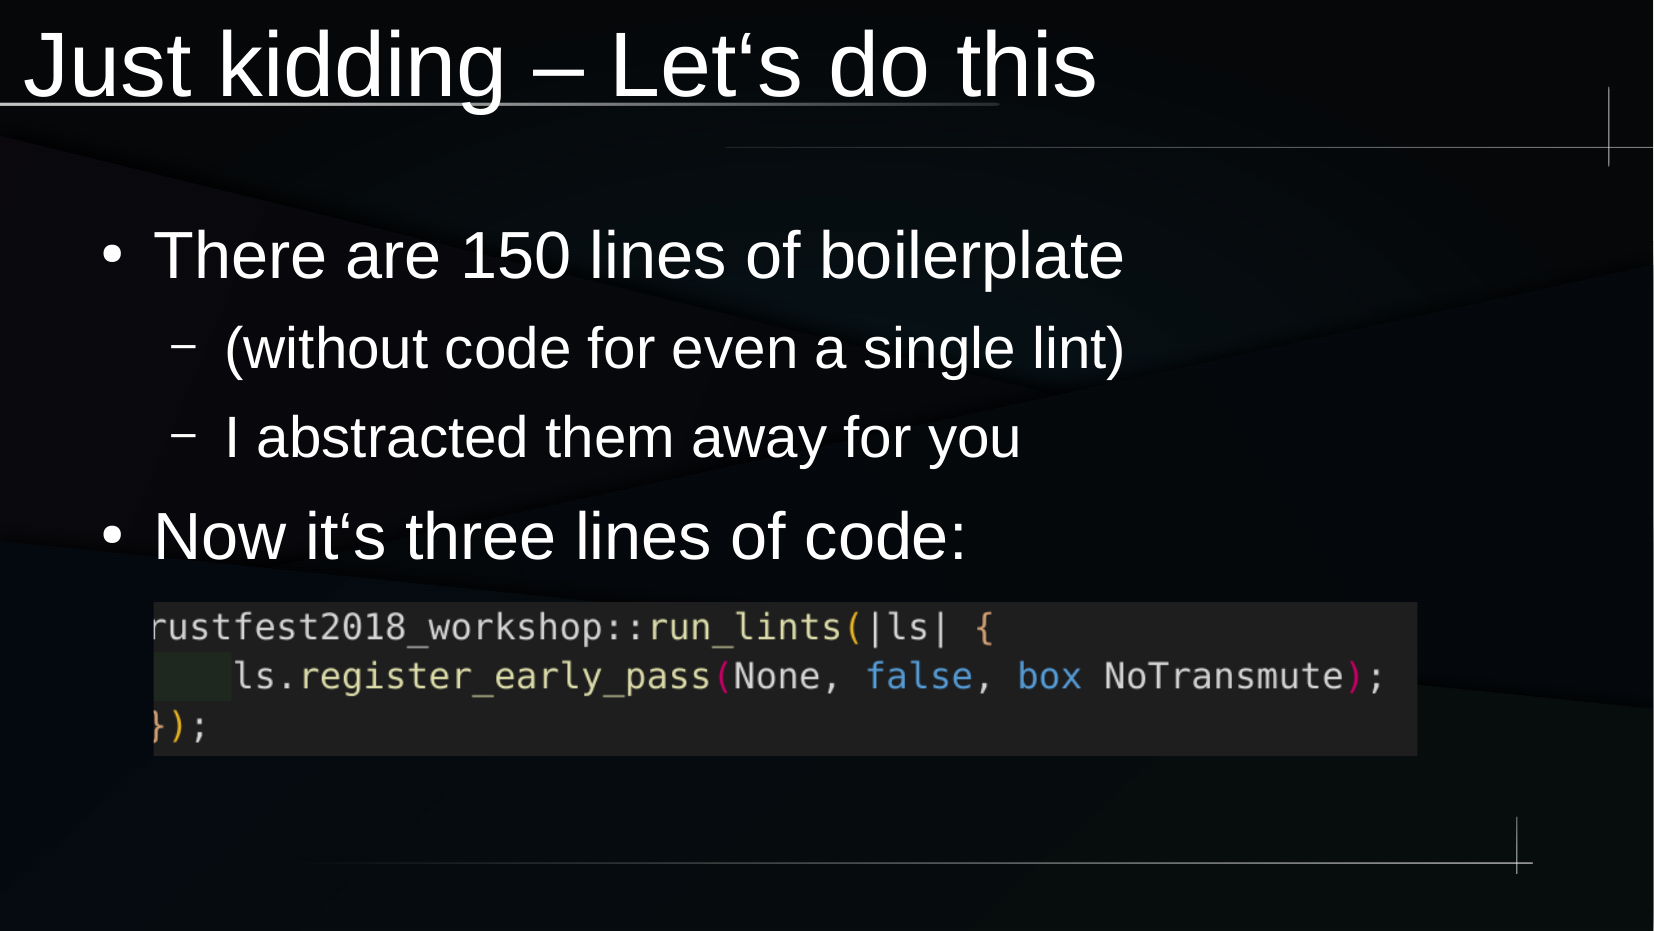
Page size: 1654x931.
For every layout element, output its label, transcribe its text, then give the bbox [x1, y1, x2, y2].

picture [0, 0, 1654, 931]
title Just kidding – Let‘s do this [23, 11, 1589, 119]
list There are 150 lines of boilerplate (without code for even a single lint) I abstracted them away for you Now it‘s three lines of code: [82, 217, 1571, 758]
